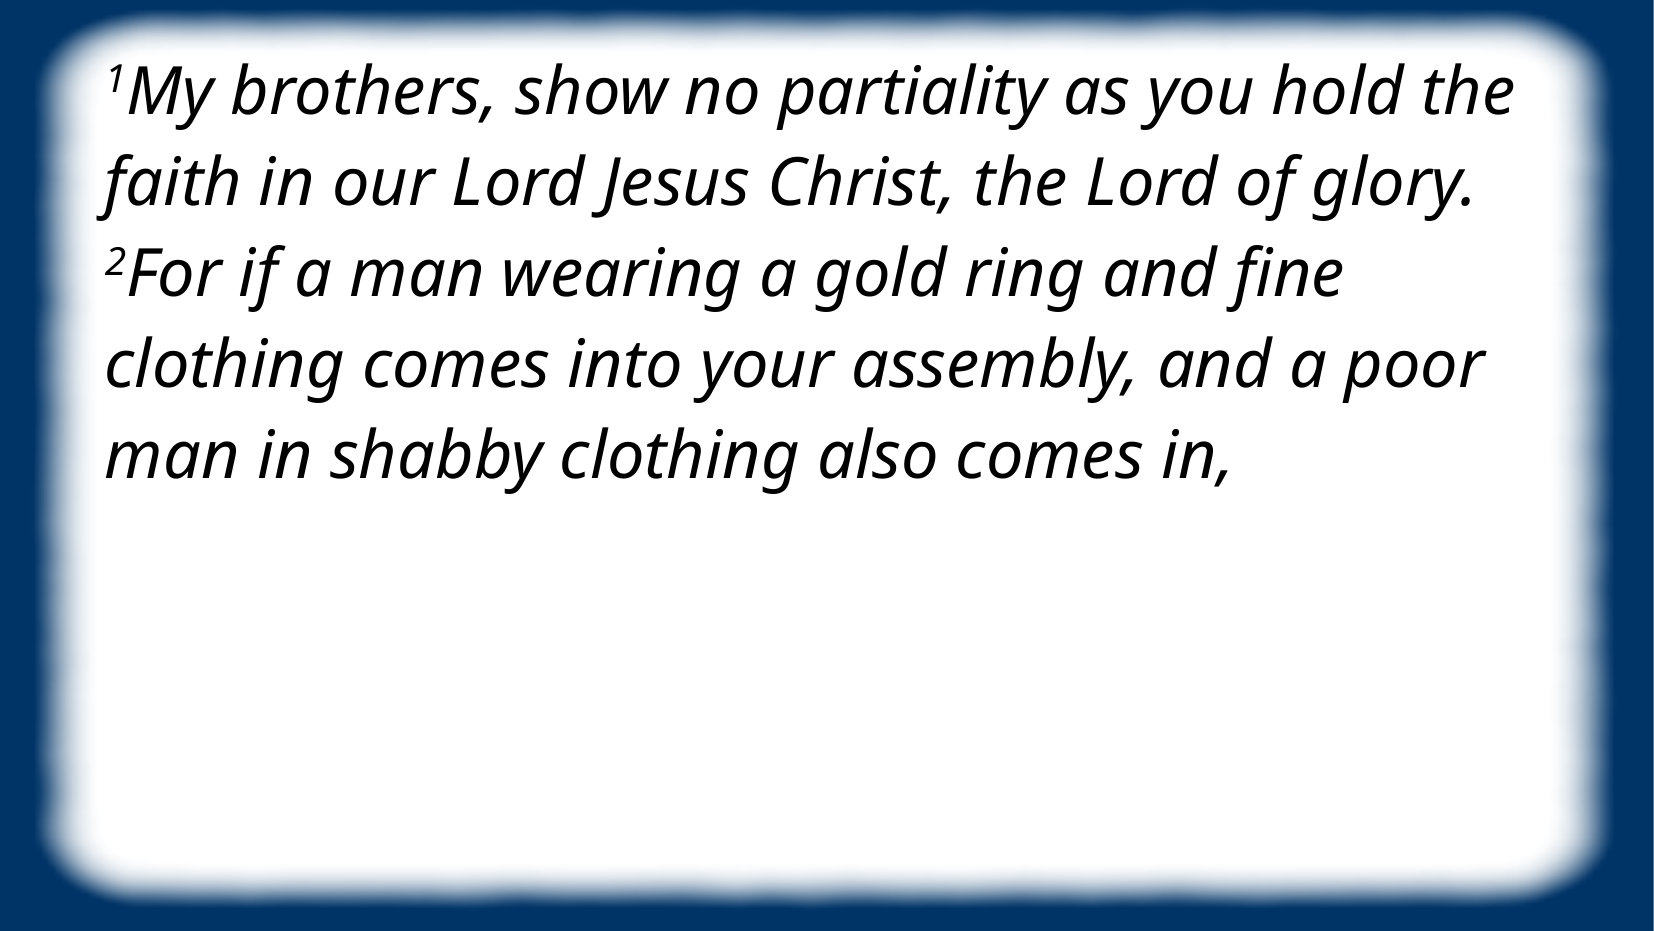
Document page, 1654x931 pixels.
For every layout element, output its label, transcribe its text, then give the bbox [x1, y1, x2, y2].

picture [0, 0, 1654, 931]
text_box 1My brothers, show no partiality as you hold the faith in our Lord Jesus Christ, the Lord of glory. 2For if a man wearing a gold ring and fine clothing comes into your assembly, and a poor man in shabby clothing also comes in, [90, 36, 1561, 496]
